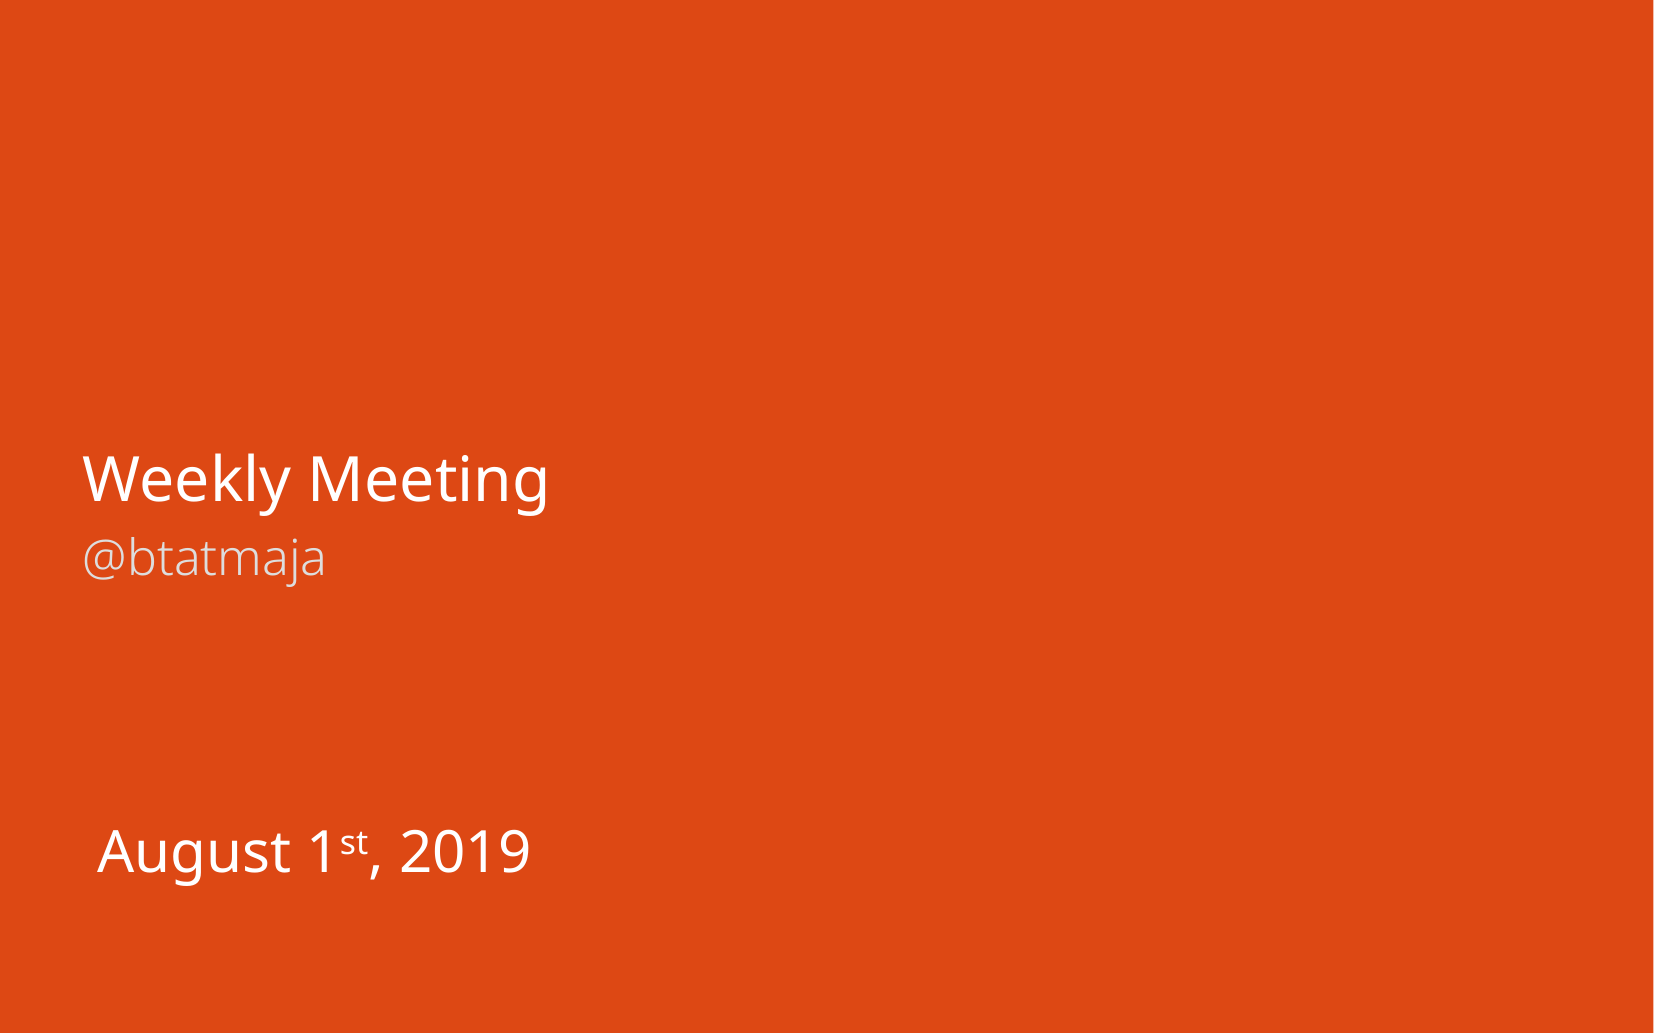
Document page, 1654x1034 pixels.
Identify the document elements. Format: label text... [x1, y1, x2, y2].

subtitle @btatmaja [82, 521, 1571, 591]
title Weekly Meeting [82, 433, 1571, 521]
text_box August 1st, 2019 [82, 803, 1052, 885]
